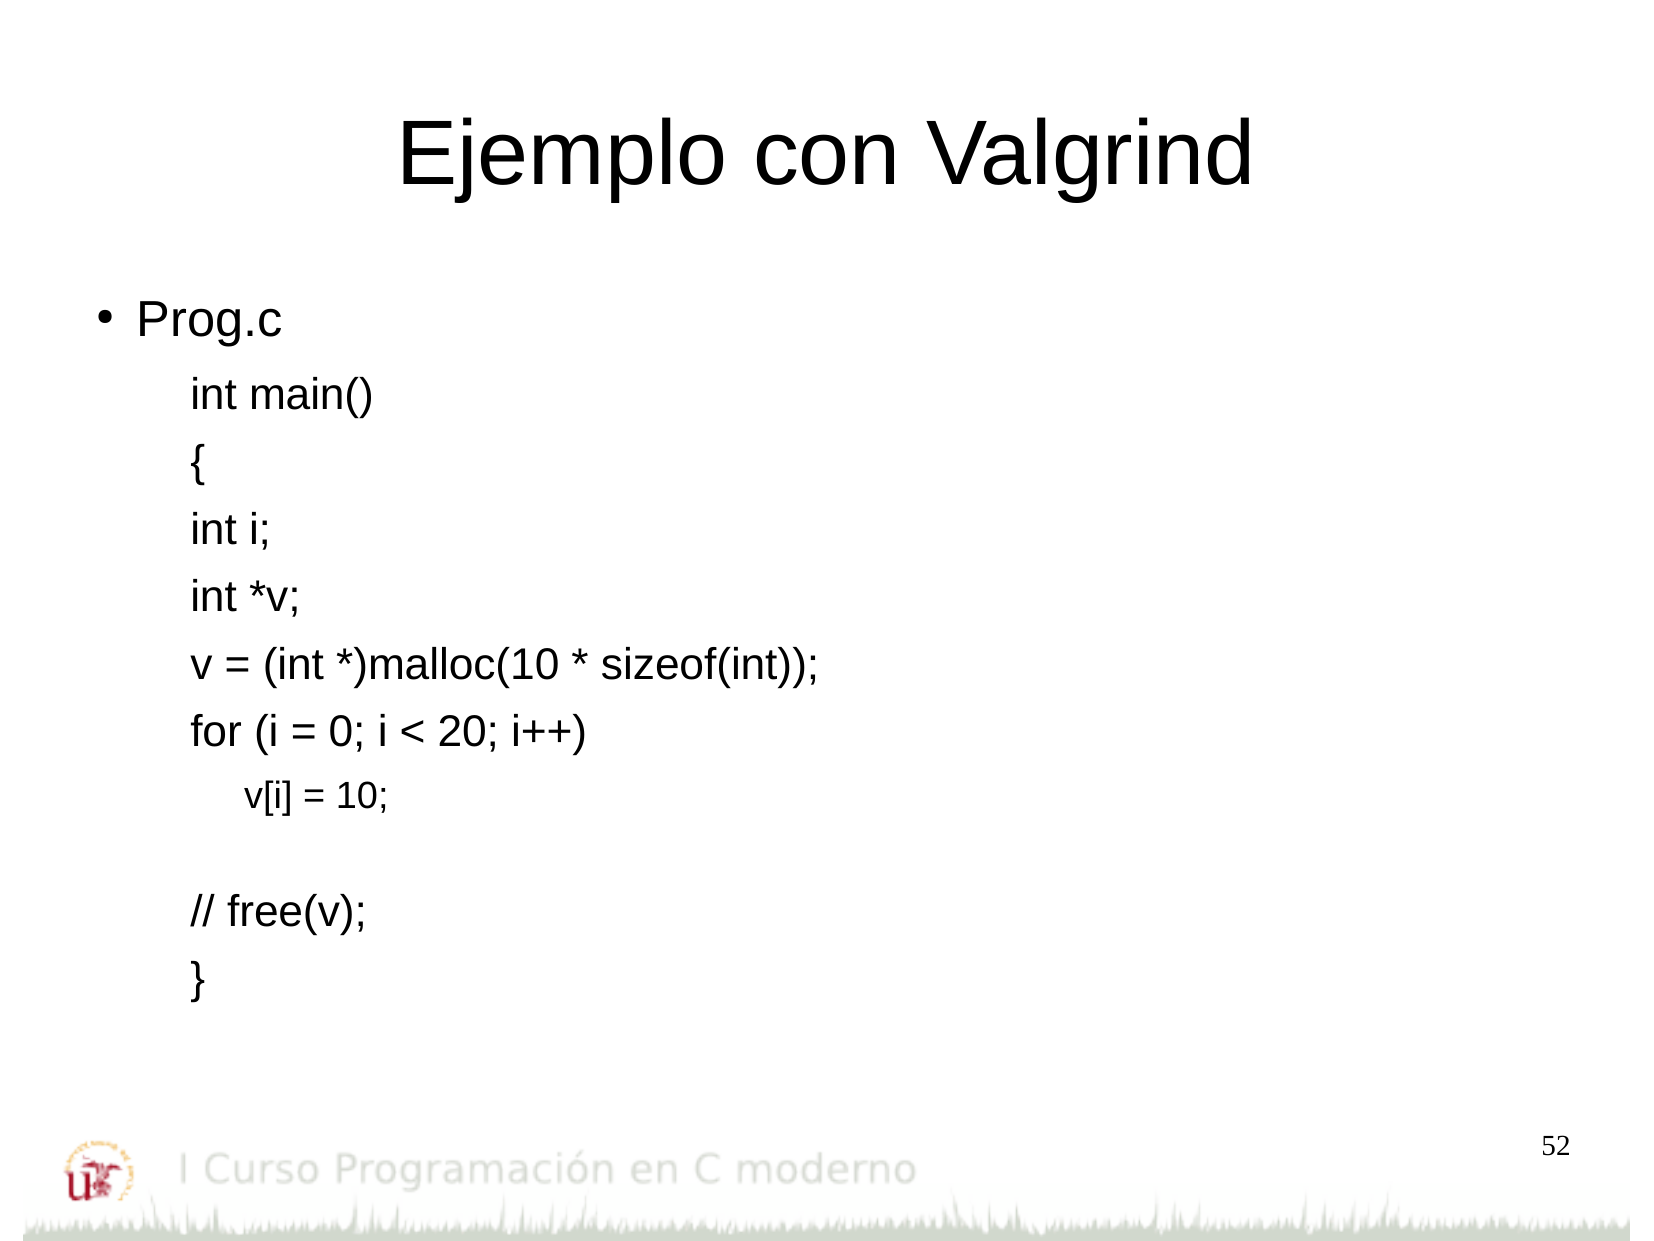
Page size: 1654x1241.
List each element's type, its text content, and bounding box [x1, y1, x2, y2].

list Prog.c int main() { int i; int *v; v = (int *)malloc(10 * sizeof(int)); for (i = 0; i < 20; i++) v[i] = 10; // free(v); } [82, 290, 1538, 1010]
title Ejemplo con Valgrind [82, 49, 1571, 257]
picture [23, 1136, 1630, 1241]
